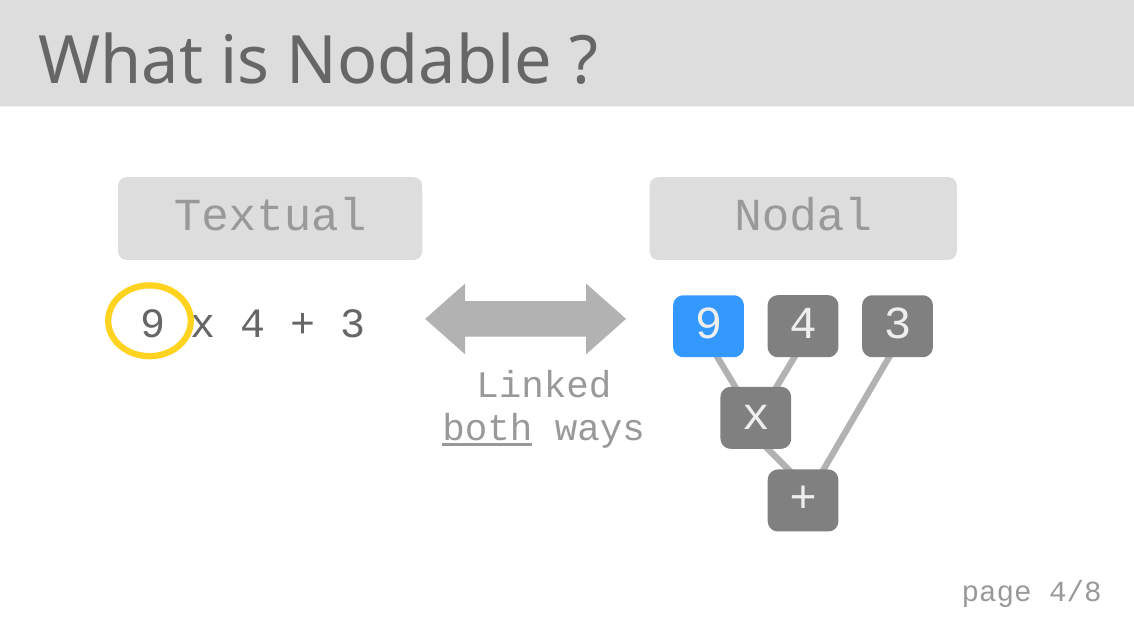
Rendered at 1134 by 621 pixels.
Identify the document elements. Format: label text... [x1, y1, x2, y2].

text_box [425, 283, 627, 355]
text_box What is Nodable ? [23, 5, 734, 99]
text_box Nodal [649, 177, 957, 260]
text_box 9 x 4 + 3 [112, 295, 187, 353]
text_box page <numéro>/8 [720, 570, 1134, 621]
text_box 4 [767, 295, 839, 358]
text_box [0, 0, 1134, 107]
text_box Textual [118, 177, 423, 260]
text_box 9 x 4 + 3 [106, 295, 399, 428]
text_box 9 [673, 295, 744, 358]
text_box x [720, 386, 792, 449]
text_box Linked both ways [427, 358, 660, 449]
text_box + [767, 469, 839, 532]
text_box 3 [862, 295, 933, 358]
